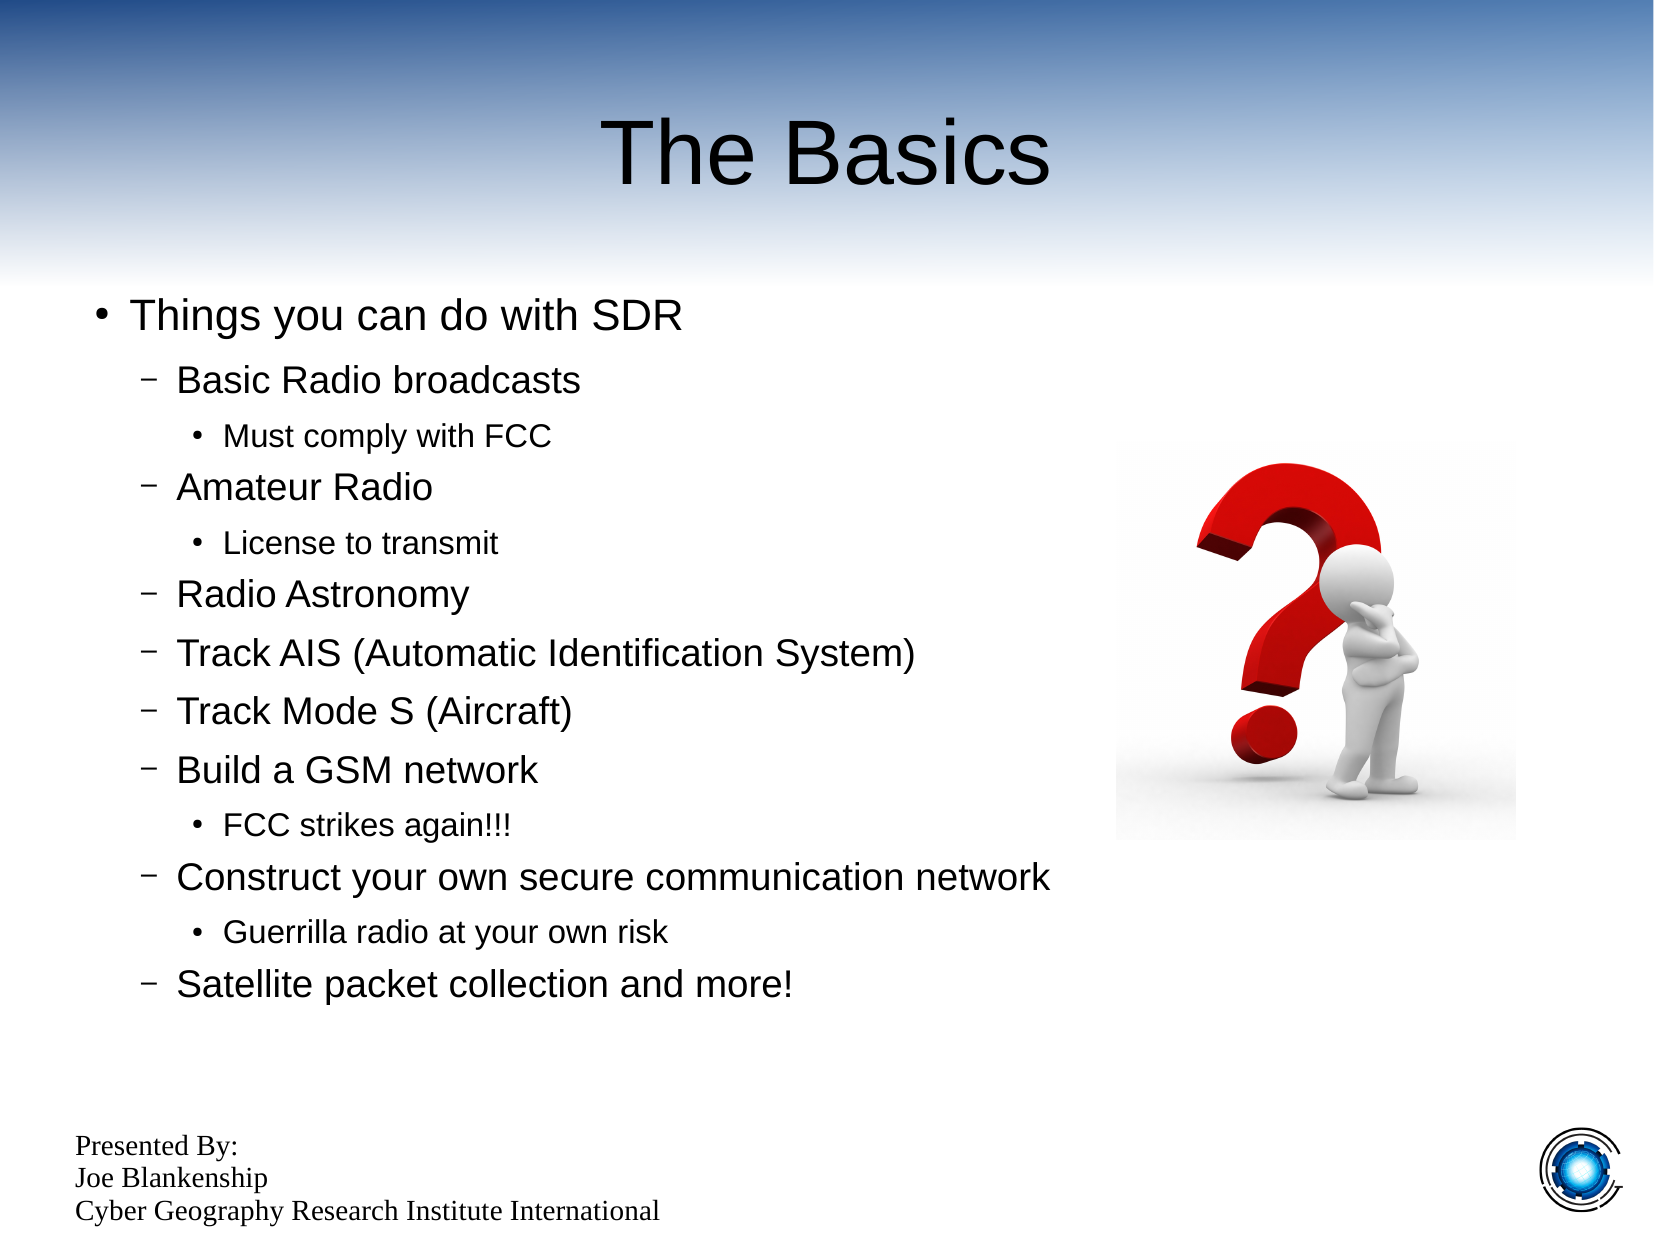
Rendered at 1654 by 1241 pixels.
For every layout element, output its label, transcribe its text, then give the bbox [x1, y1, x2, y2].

picture [1533, 1124, 1633, 1215]
title The Basics [82, 49, 1571, 257]
list Things you can do with SDR Basic Radio broadcasts Must comply with FCC Amateur Radio License to transmit Radio Astronomy Track AIS (Automatic Identification System) Track Mode S (Aircraft) Build a GSM network FCC strikes again!!! Construct your own secure communication network Guerrilla radio at your own risk Satellite packet collection and more! [82, 290, 1571, 1010]
picture [1116, 441, 1516, 841]
